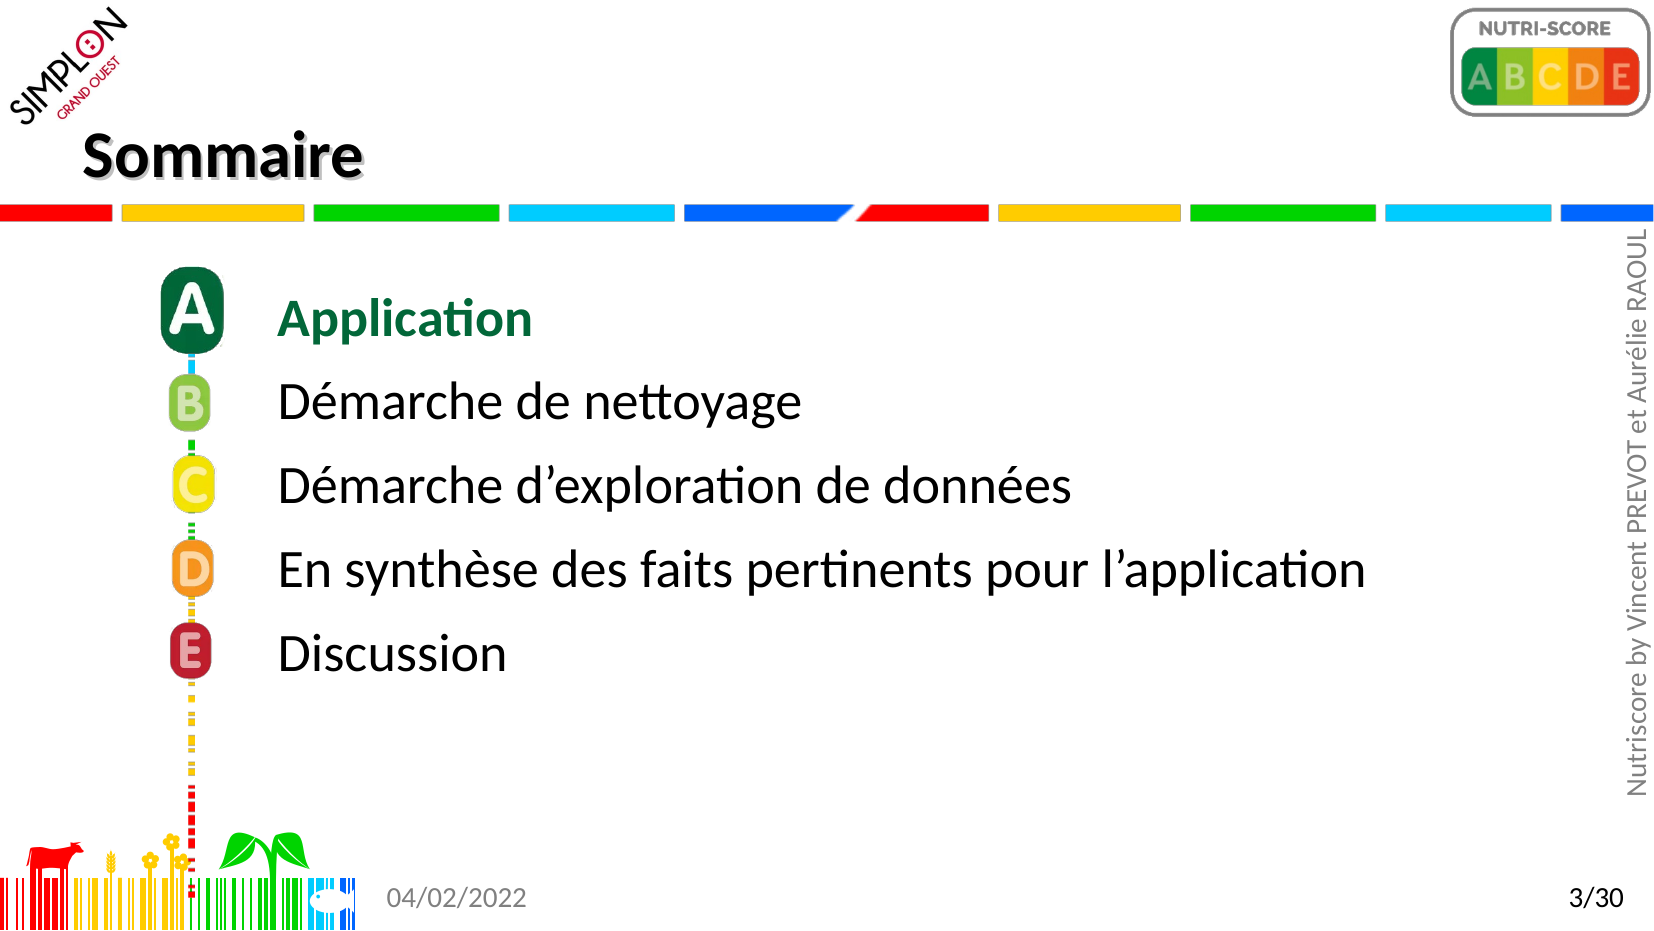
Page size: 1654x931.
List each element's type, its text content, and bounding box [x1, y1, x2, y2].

picture [1448, 4, 1654, 119]
picture [0, 373, 355, 930]
picture [159, 265, 225, 355]
title Sommaire [82, 108, 1571, 213]
picture [0, 200, 1654, 225]
list Application Démarche de nettoyage Démarche d’exploration de données En synthèse des faits pertinents pour l’application Discussion [206, 295, 1577, 827]
picture [2, 2, 147, 147]
